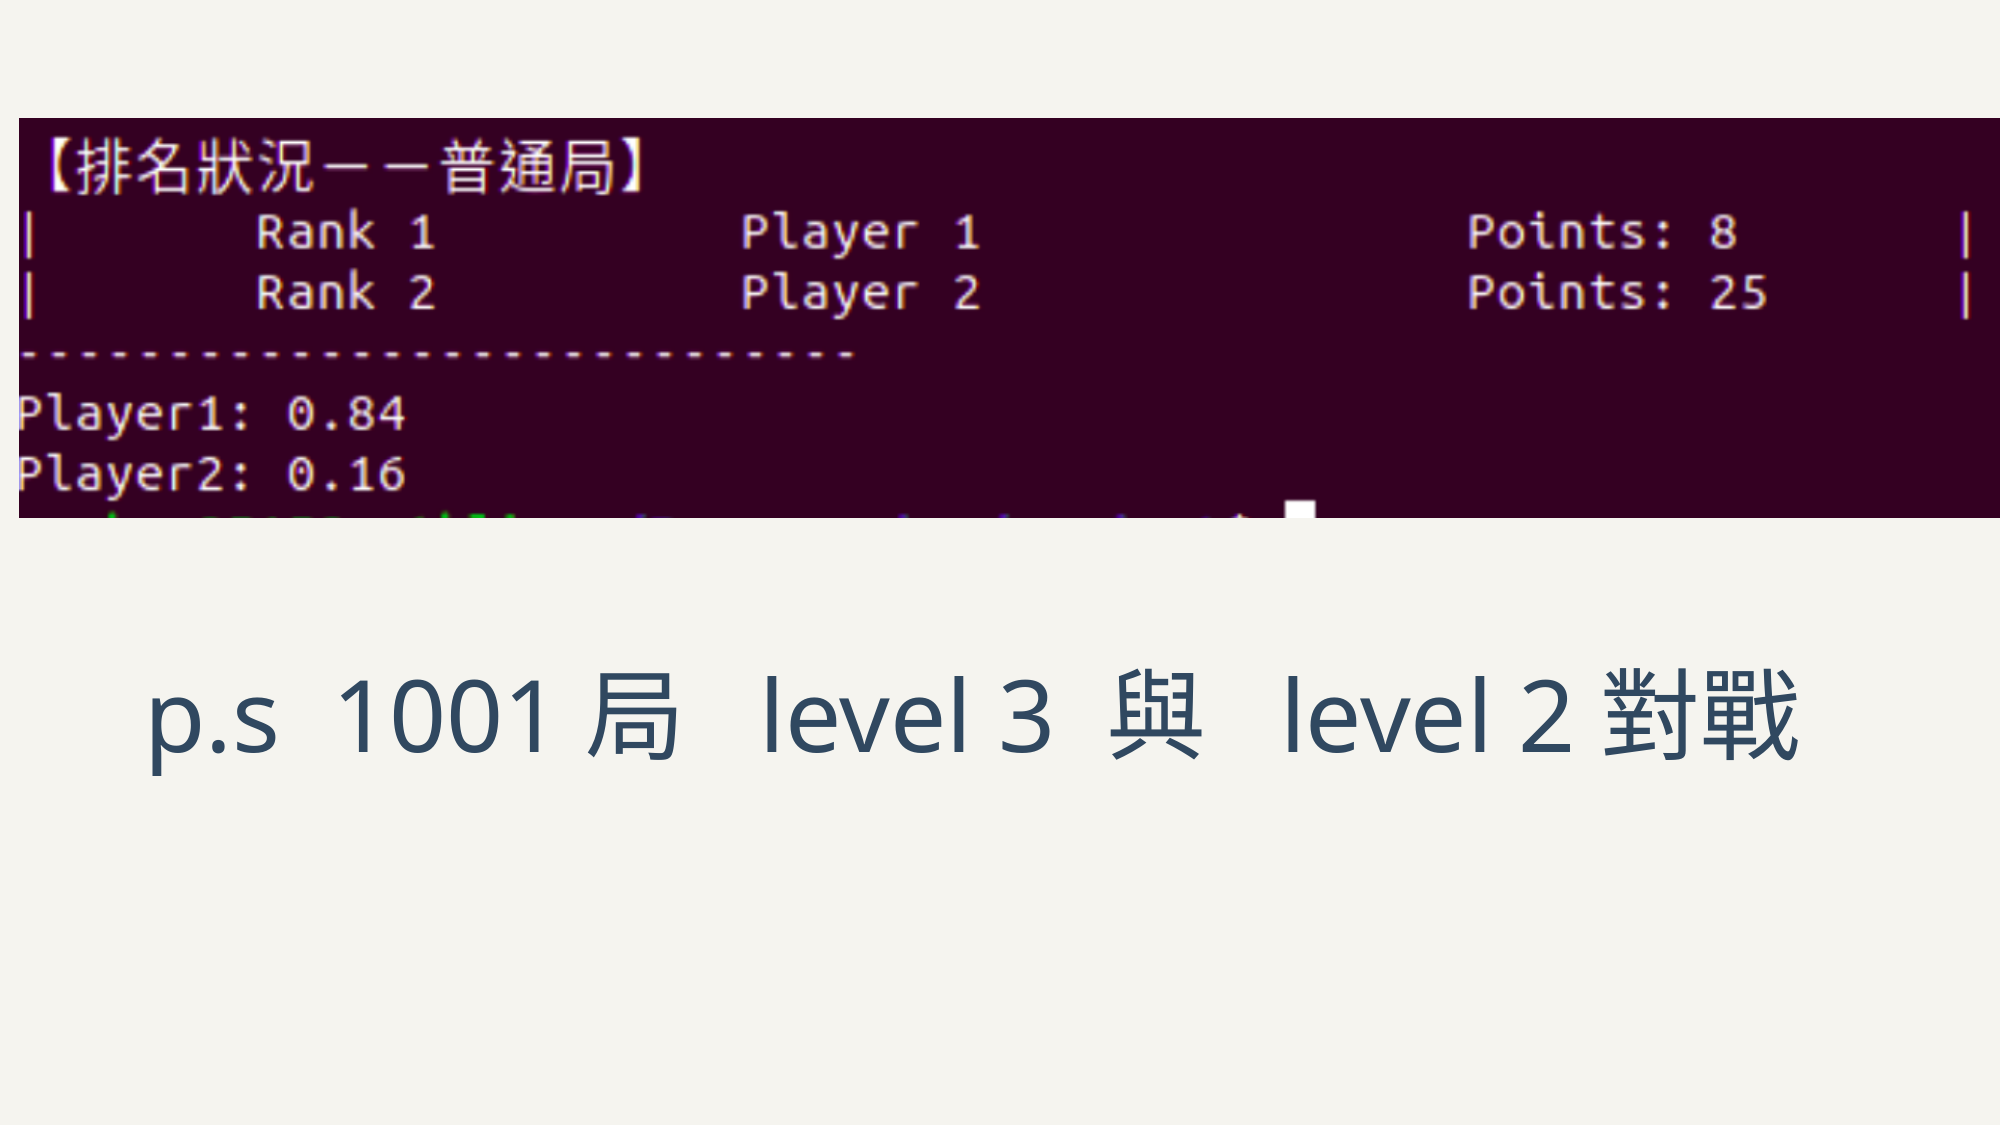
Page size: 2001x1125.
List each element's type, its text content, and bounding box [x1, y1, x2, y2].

text_box p.s 1001局 level 3 與 level 2對戰 [129, 644, 1816, 780]
picture [19, 118, 2000, 518]
